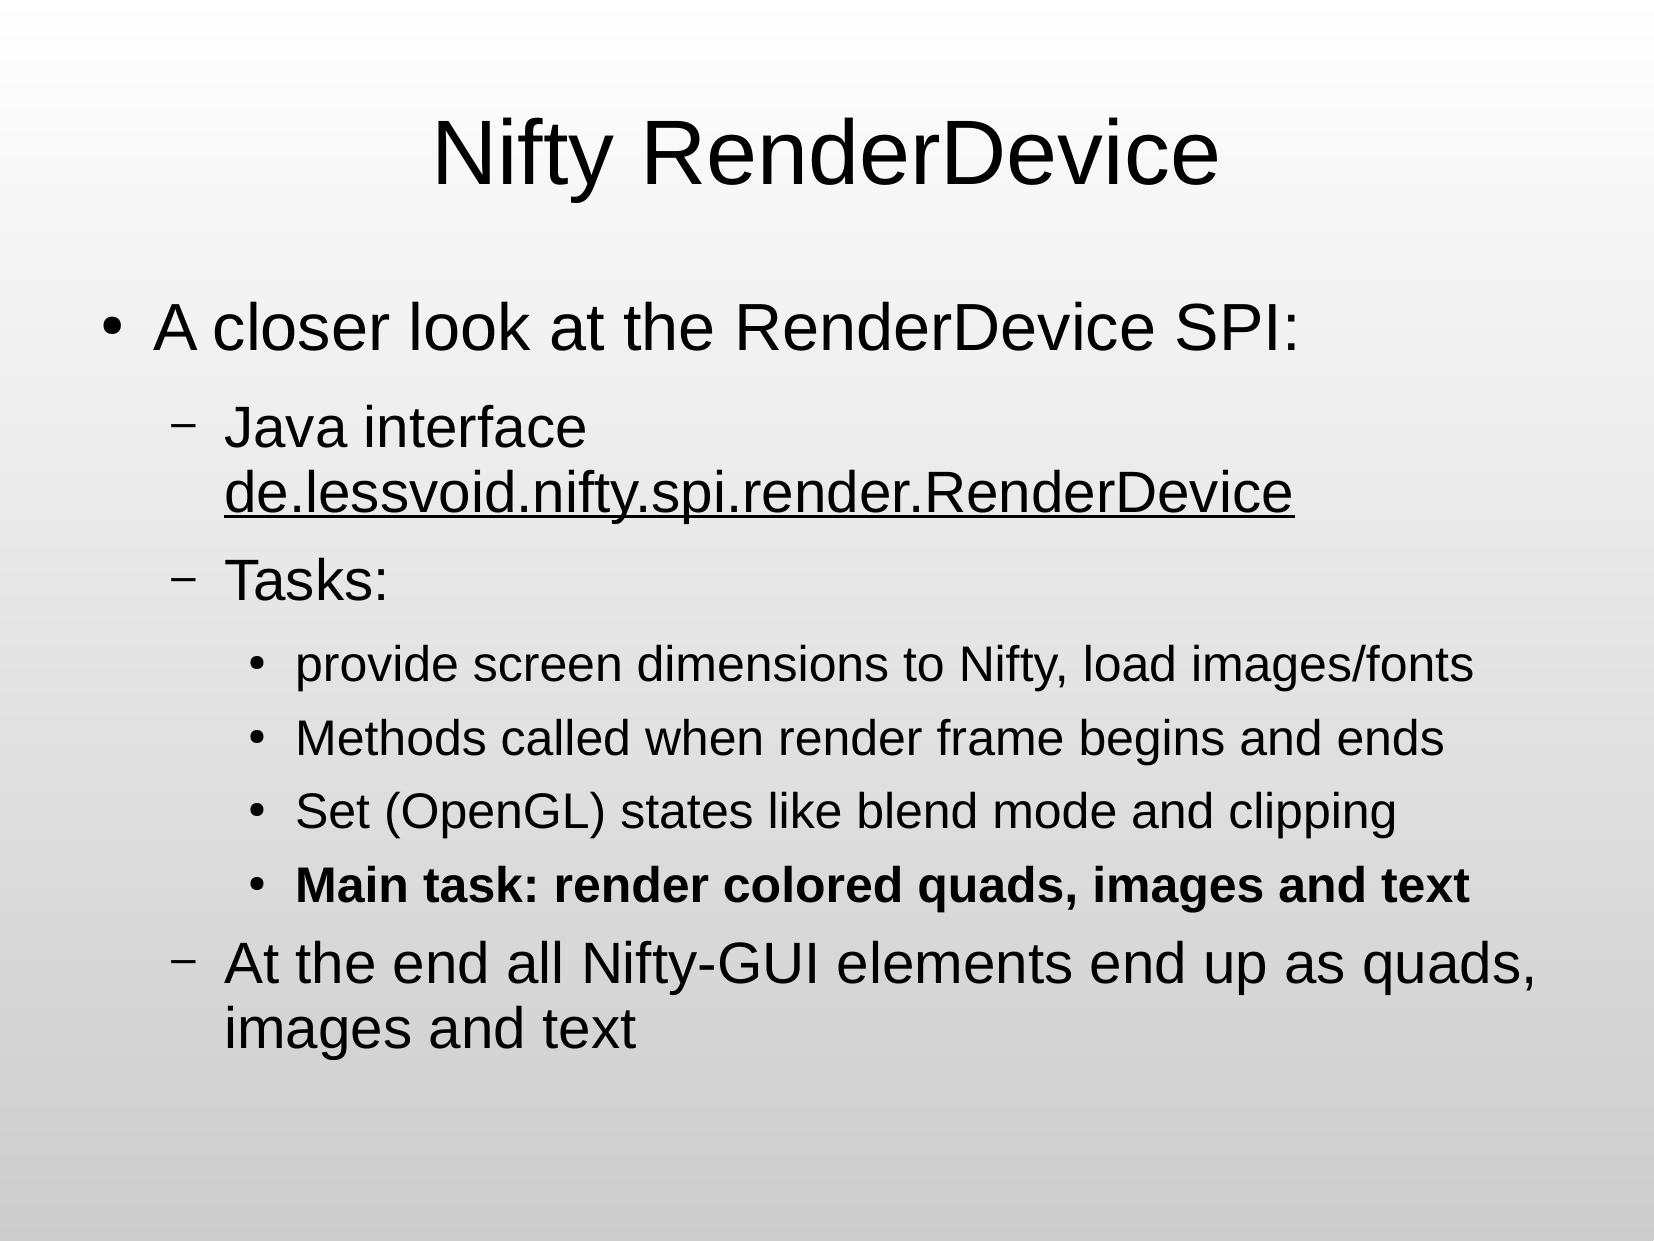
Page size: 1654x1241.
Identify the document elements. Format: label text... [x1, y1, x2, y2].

title Nifty RenderDevice [82, 49, 1571, 257]
list A closer look at the RenderDevice SPI: Java interface de.lessvoid.nifty.spi.render.RenderDevice Tasks: provide screen dimensions to Nifty, load images/fonts Methods called when render frame begins and ends Set (OpenGL) states like blend mode and clipping Main task: render colored quads, images and text At the end all Nifty-GUI elements end up as quads, images and text [82, 290, 1571, 1109]
